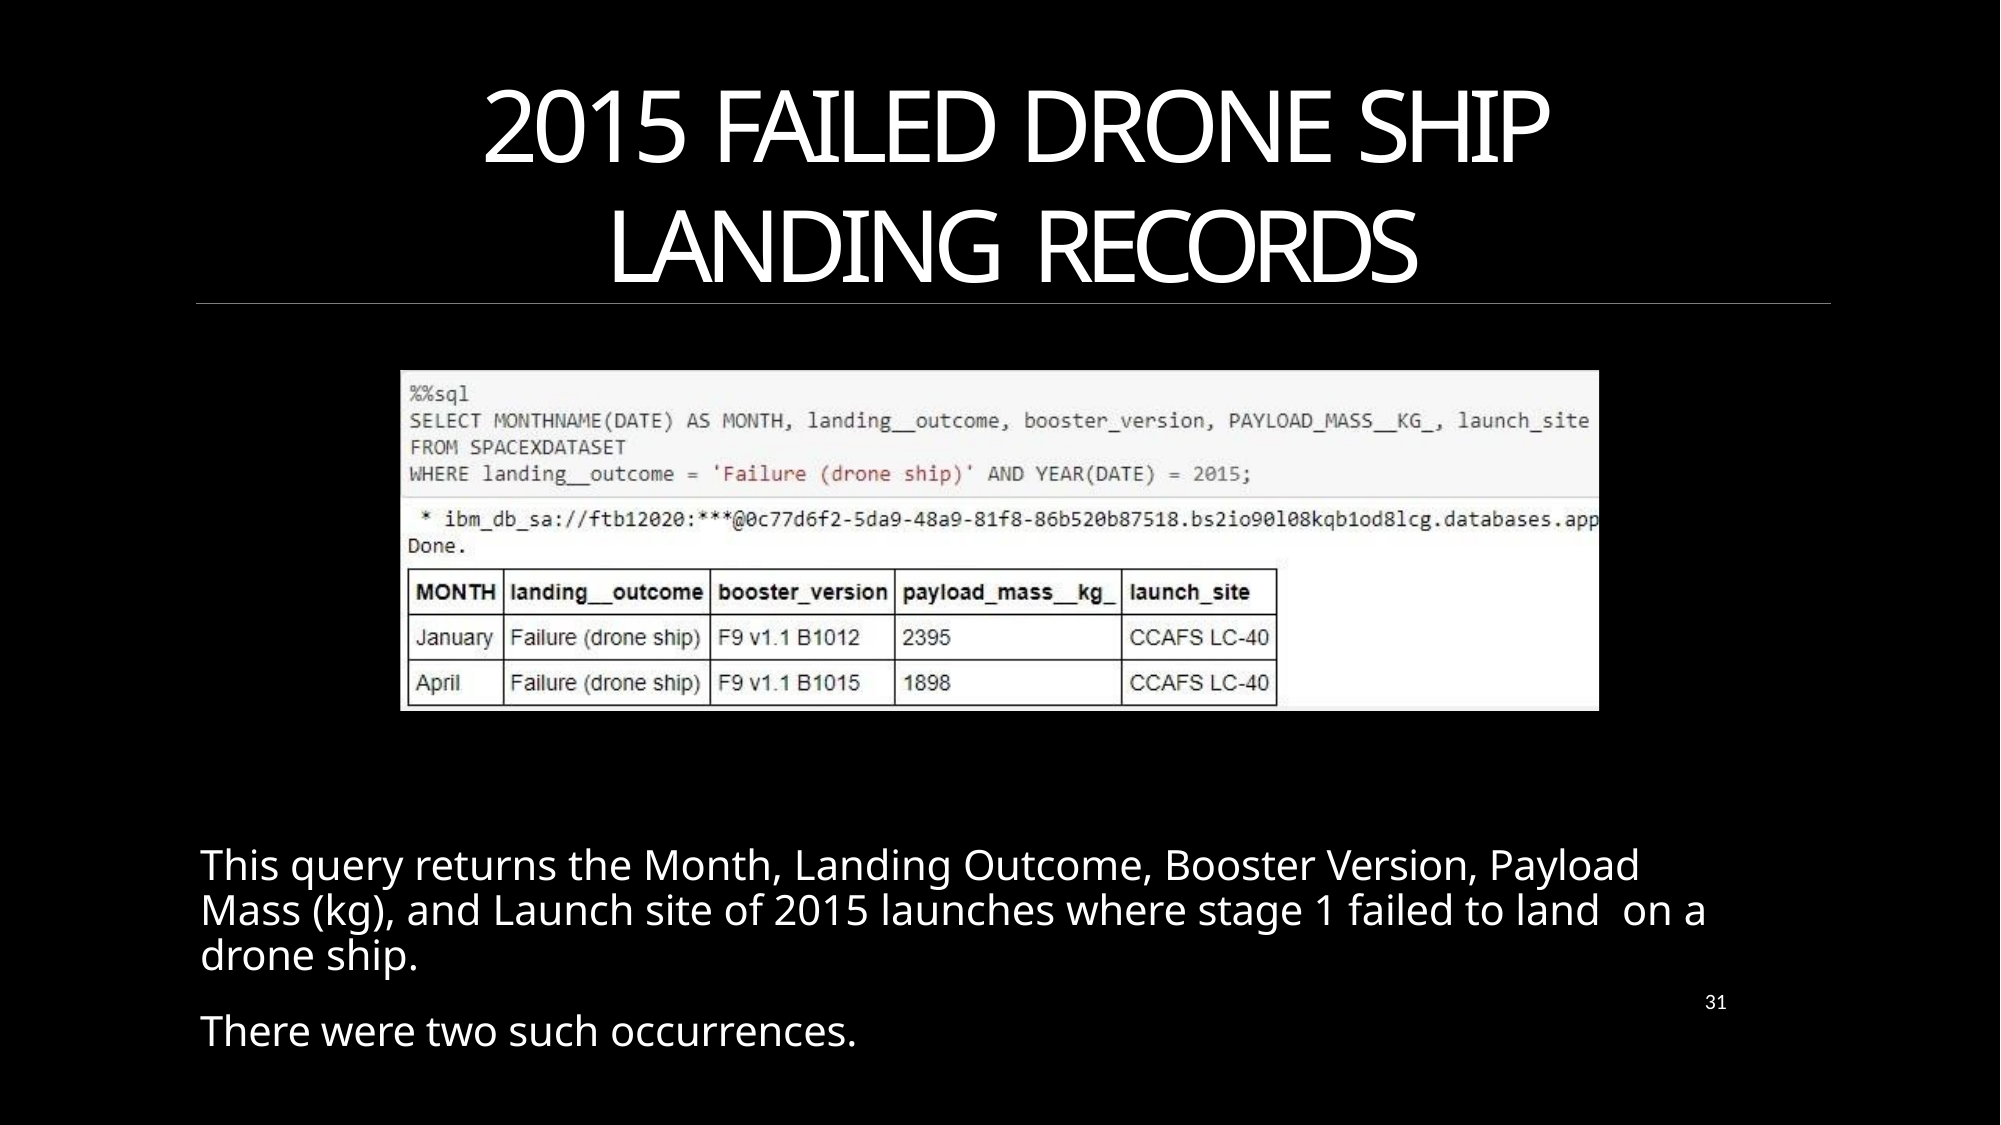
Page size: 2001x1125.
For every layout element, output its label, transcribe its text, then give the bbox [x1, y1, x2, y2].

text_box [400, 370, 1599, 711]
title 2015 Failed Drone Ship Landing Records [333, 58, 1693, 304]
slide_number 27 [1698, 979, 1788, 1026]
text_box This query returns the Month, Landing Outcome, Booster Version, Payload Mass (kg), and Launch site of 2015 launches where stage 1 failed to land on a drone ship. There were two such occurrences. [198, 837, 1738, 1057]
